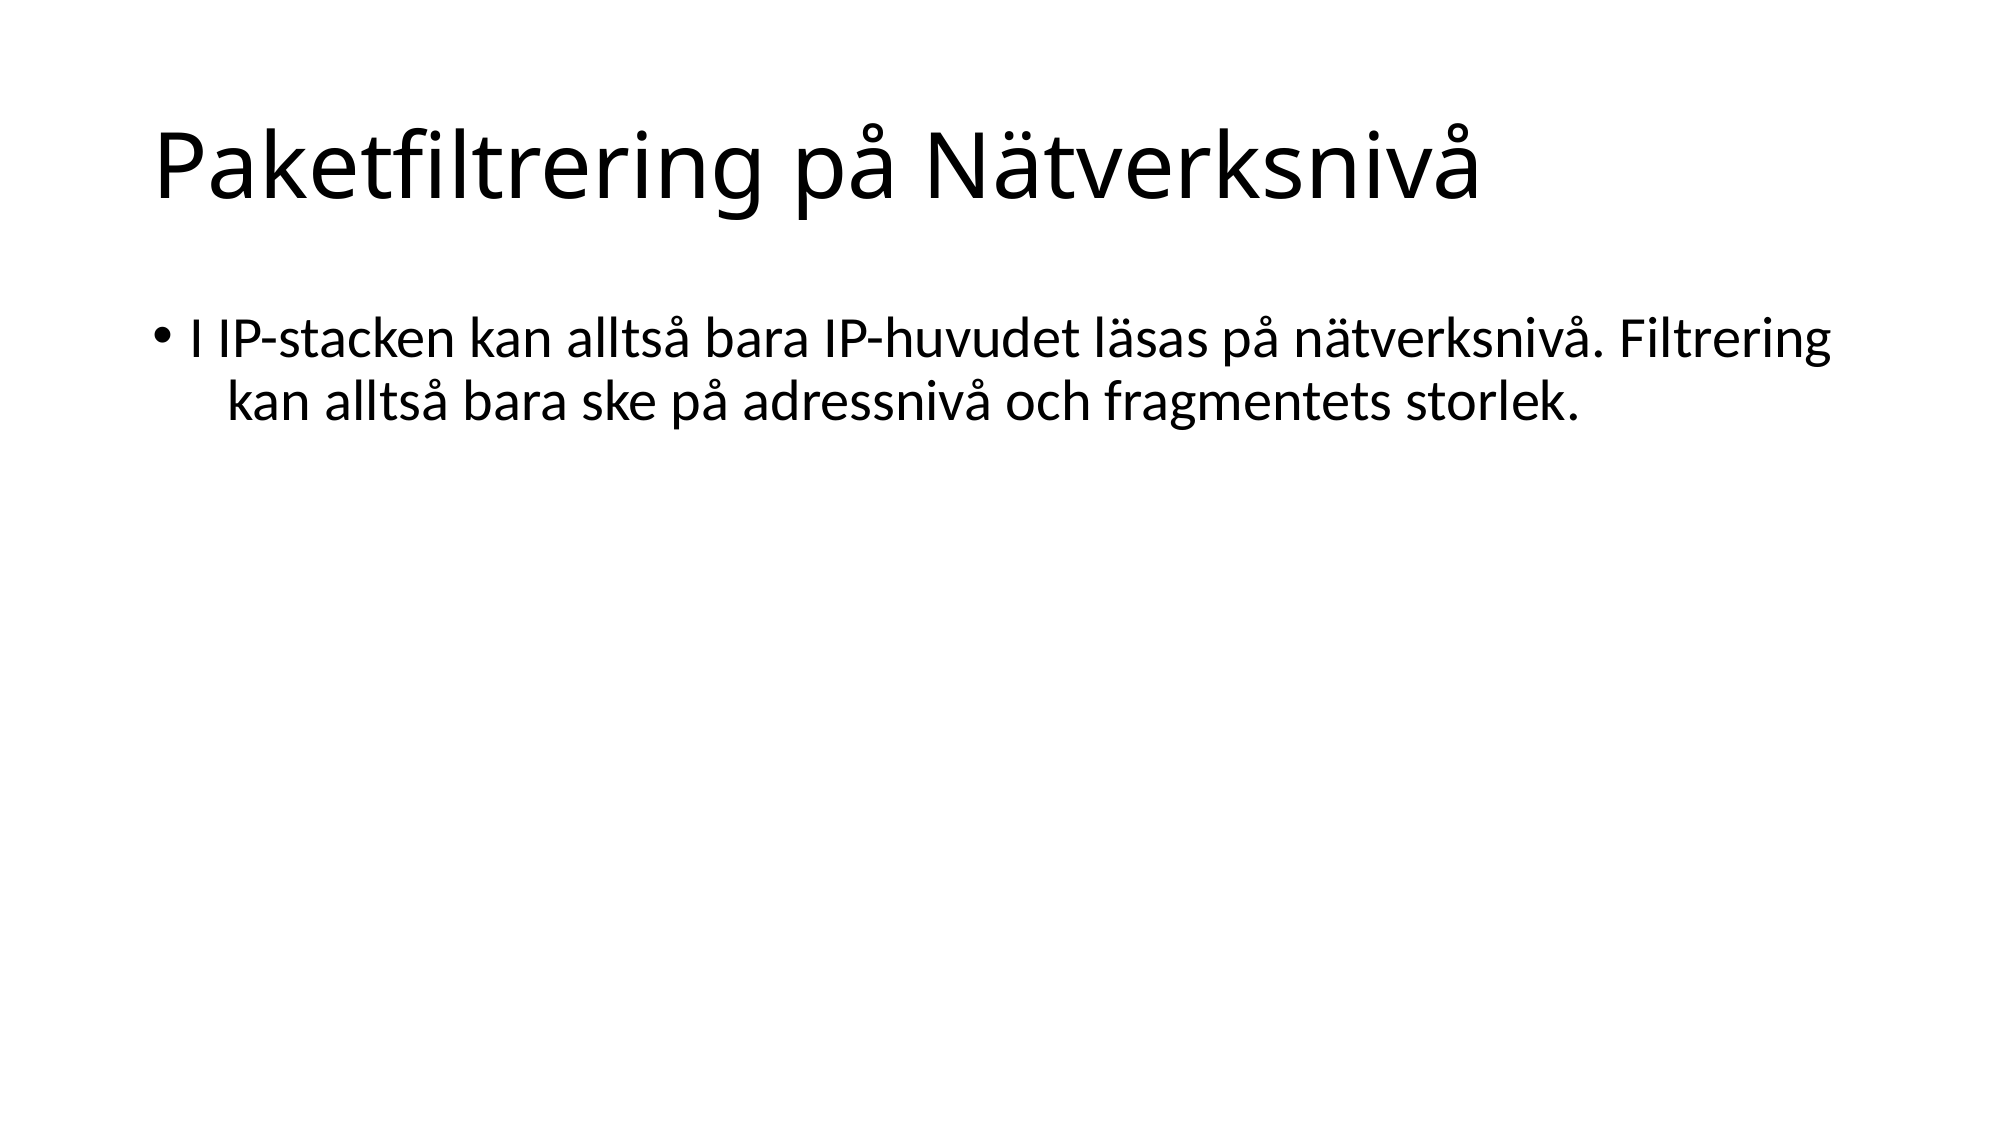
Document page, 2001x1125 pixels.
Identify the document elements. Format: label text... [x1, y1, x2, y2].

title Paketfiltrering på Nätverksnivå [137, 59, 1863, 278]
list I IP-stacken kan alltså bara IP-huvudet läsas på nätverksnivå. Filtrering kan alltså bara ske på adressnivå och fragmentets storlek. [137, 299, 1863, 1014]
